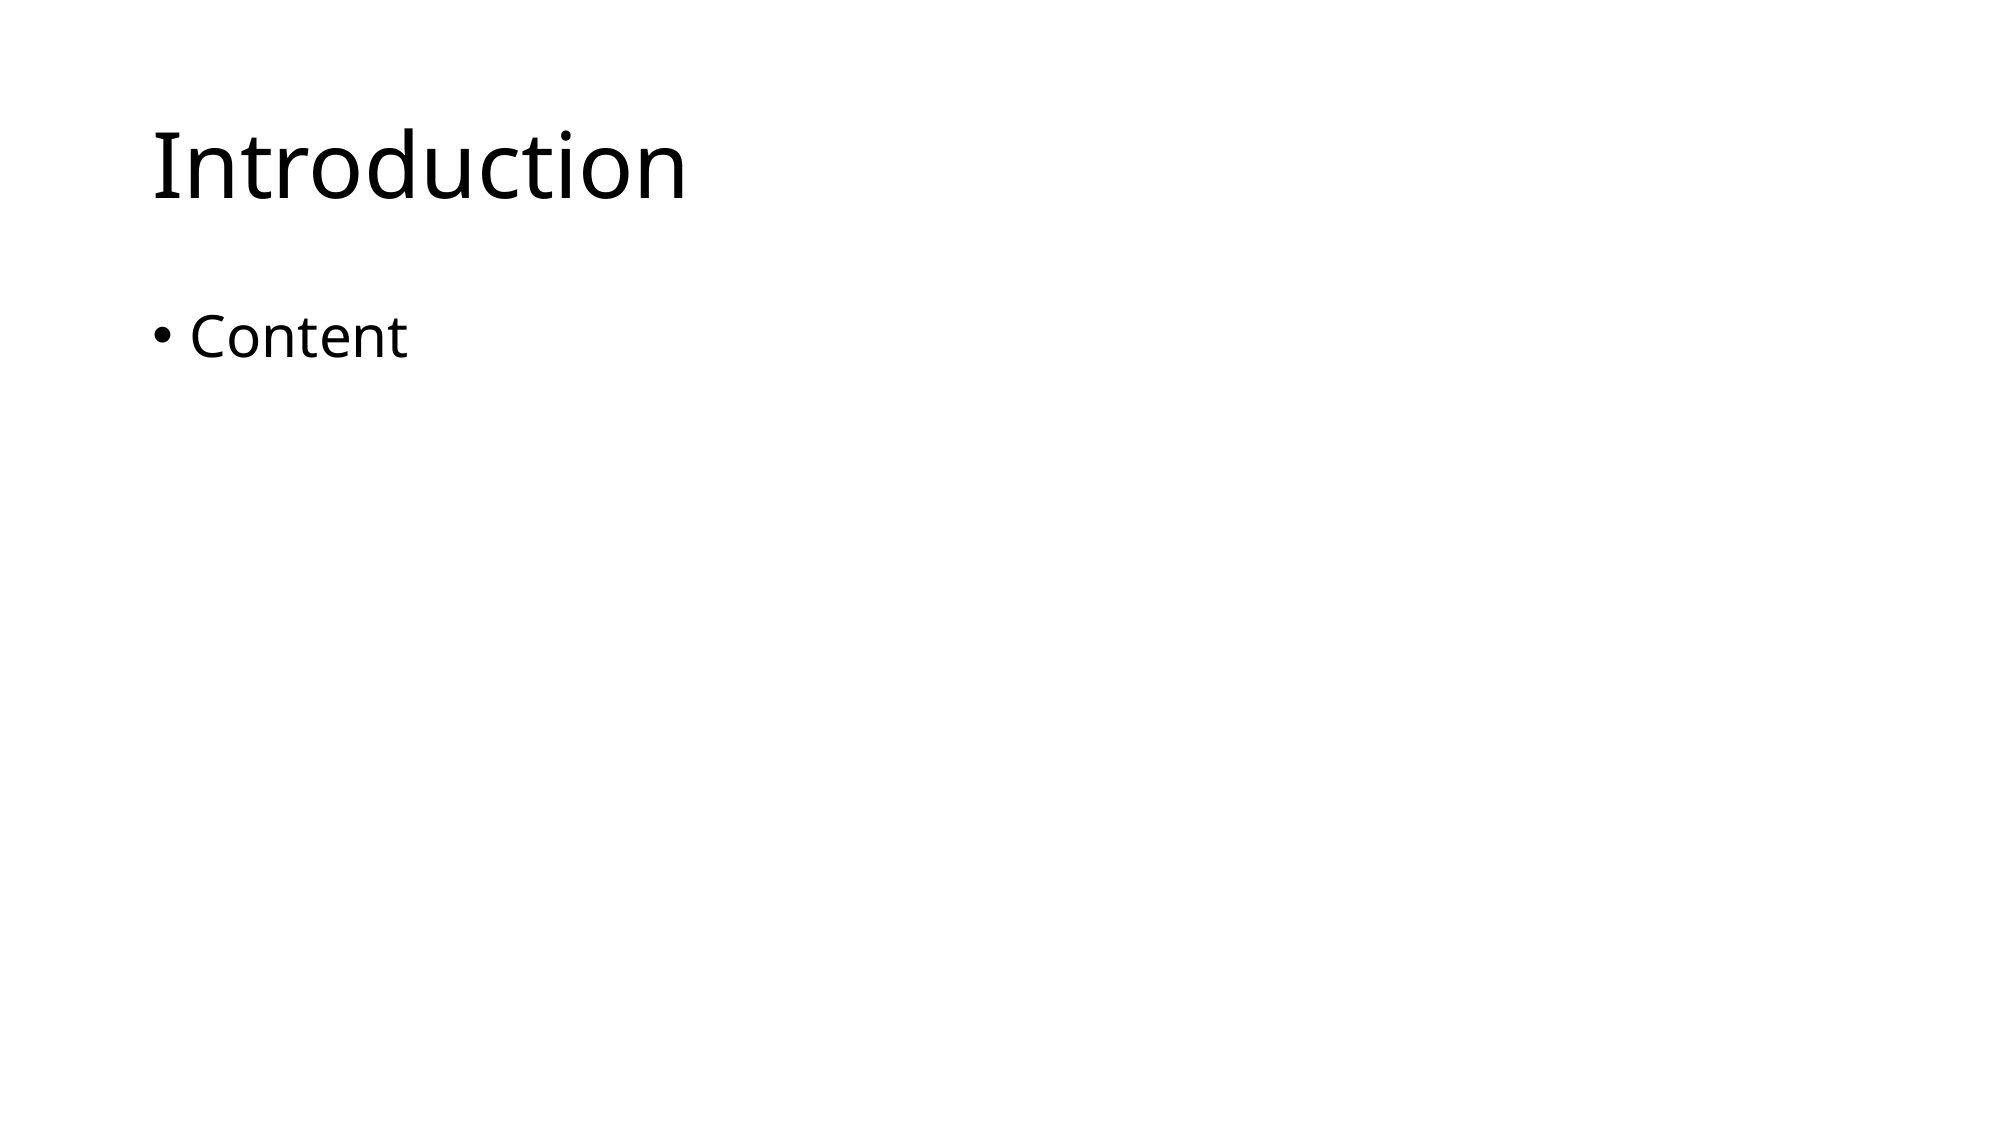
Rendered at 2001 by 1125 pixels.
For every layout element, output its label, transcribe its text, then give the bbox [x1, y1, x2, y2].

title Introduction [137, 59, 1863, 278]
list Content [137, 299, 1863, 1014]
